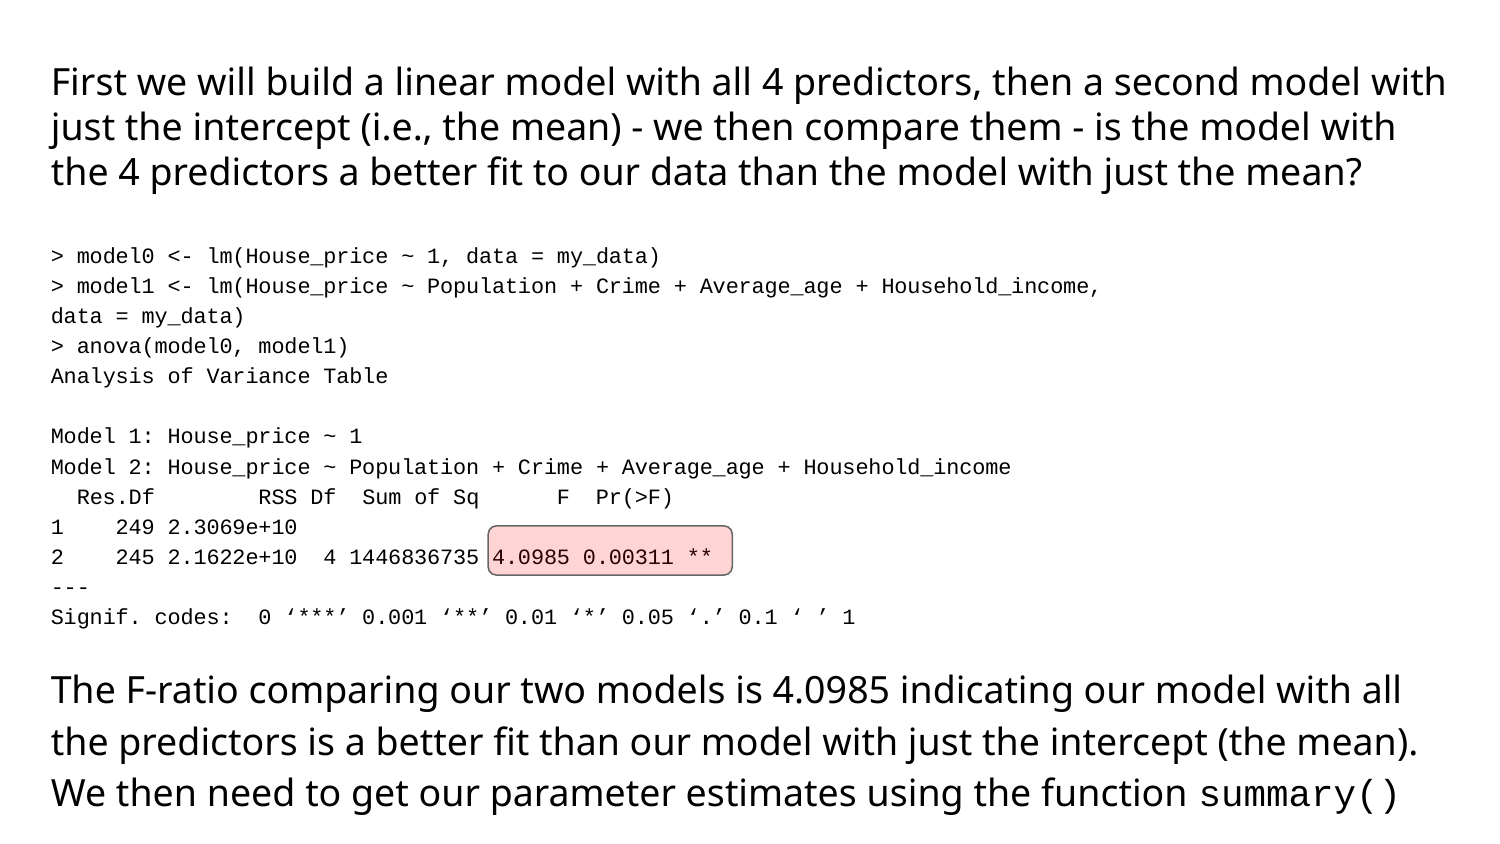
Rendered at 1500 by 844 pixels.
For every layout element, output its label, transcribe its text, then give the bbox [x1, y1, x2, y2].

text_box [488, 525, 733, 576]
text_box First we will build a linear model with all 4 predictors, then a second model with just the intercept (i.e., the mean) - we then compare them - is the model with the 4 predictors a better fit to our data than the model with just the mean? > model0 <- lm(House_price ~ 1, data = my_data) > model1 <- lm(House_price ~ Population + Crime + Average_age + Household_income, data = my_data) > anova(model0, model1) Analysis of Variance Table Model 1: House_price ~ 1 Model 2: House_price ~ Population + Crime + Average_age + Household_income Res.Df RSS Df Sum of Sq F Pr(>F) 1 249 2.3069e+10 2 245 2.1622e+10 4 1446836735 4.0985 0.00311 ** --- Signif. codes: 0 ‘***’ 0.001 ‘**’ 0.01 ‘*’ 0.05 ‘.’ 0.1 ‘ ’ 1 The F-ratio comparing our two models is 4.0985 indicating our model with all the predictors is a better fit than our model with just the intercept (the mean). We then need to get our parameter estimates using the function summary() [35, 42, 1464, 826]
